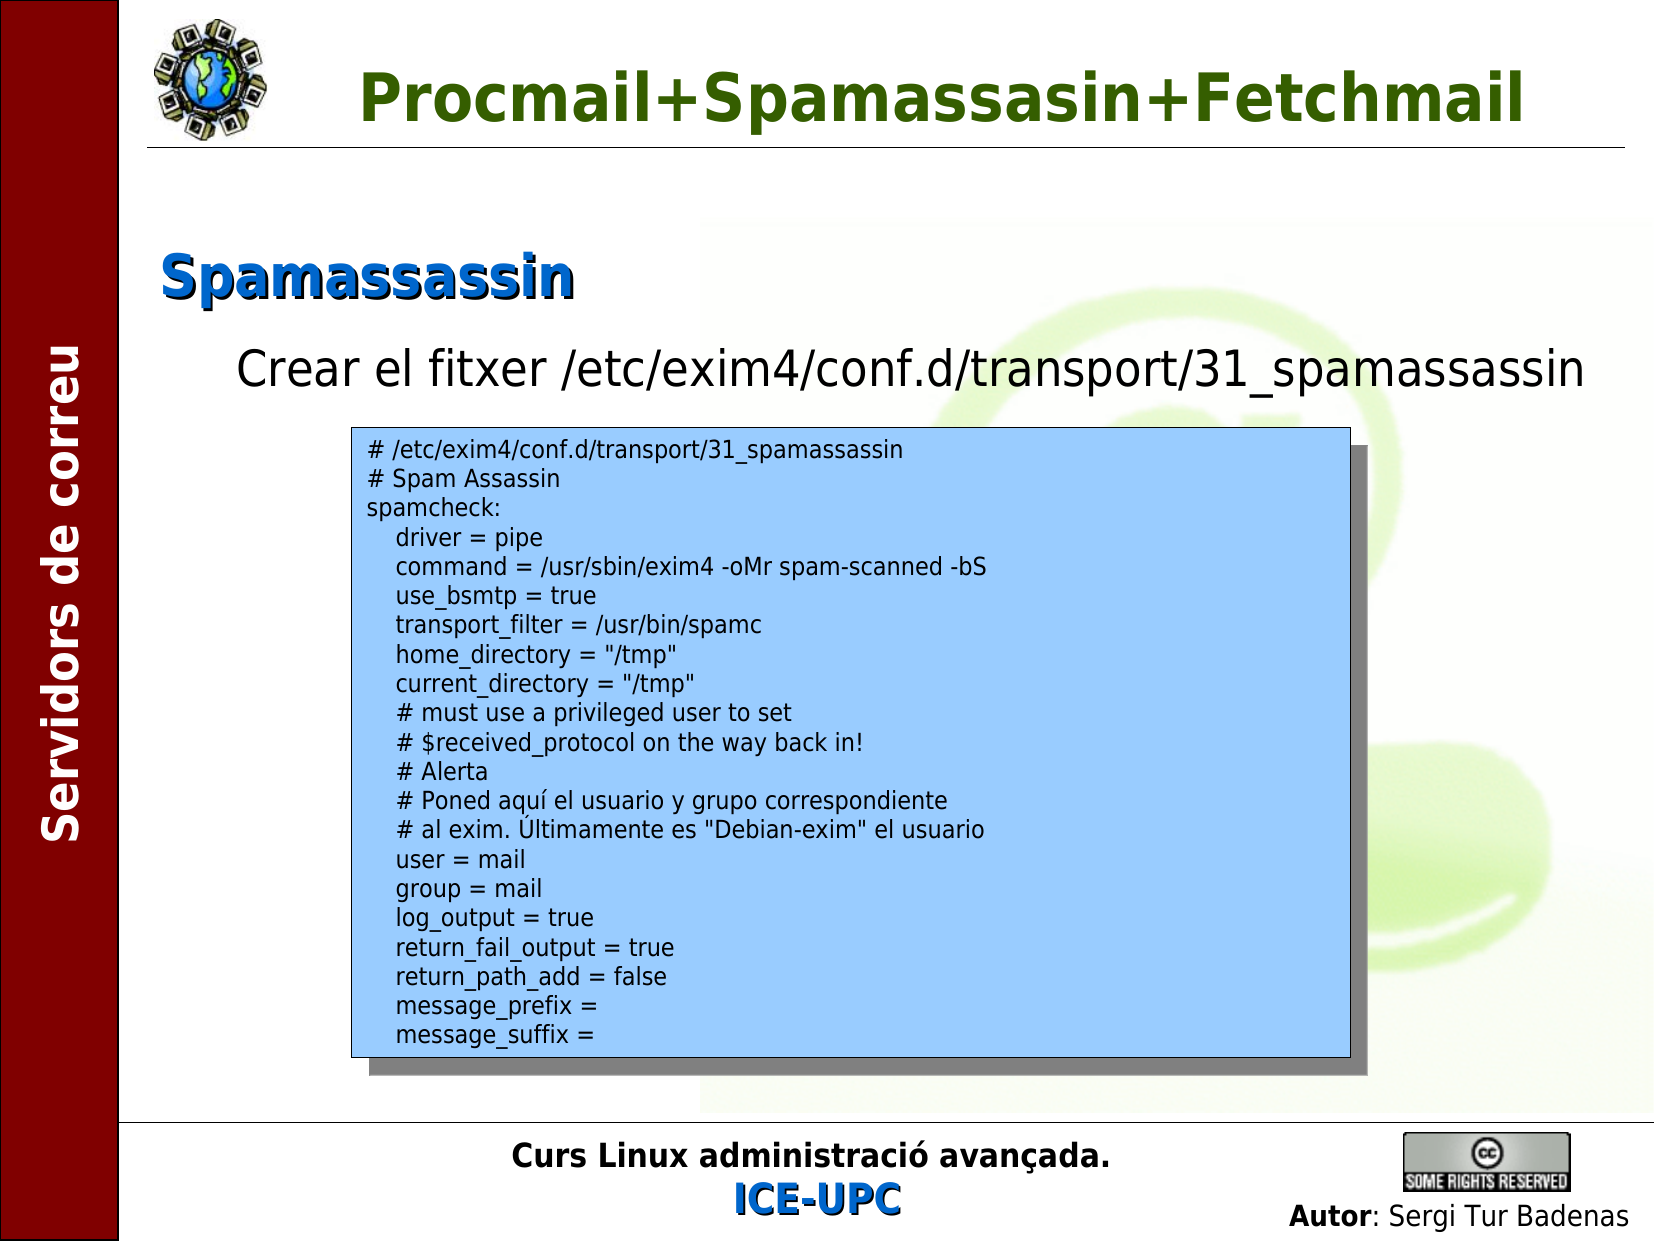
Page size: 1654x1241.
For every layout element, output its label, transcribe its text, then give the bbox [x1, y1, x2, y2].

title Procmail+Spamassasin+Fetchmail [230, 56, 1654, 141]
text_box # /etc/exim4/conf.d/transport/31_spamassassin # Spam Assassin spamcheck: driver = pipe command = /usr/sbin/exim4 -oMr spam-scanned -bS use_bsmtp = true transport_filter = /usr/bin/spamc home_directory = "/tmp" current_directory = "/tmp" # must use a privileged user to set # $received_protocol on the way back in! # Alerta # Poned aquí el usuario y grupo correspondiente # al exim. Últimamente es "Debian-exim" el usuario user = mail group = mail log_output = true return_fail_output = true return_path_add = false message_prefix = message_suffix = [351, 427, 1351, 1058]
picture [1403, 1132, 1571, 1192]
picture [154, 19, 268, 142]
picture [700, 217, 1654, 1113]
list Spamassassin Crear el fitxer /etc/exim4/conf.d/transport/31_spamassassin [141, 242, 1630, 1078]
